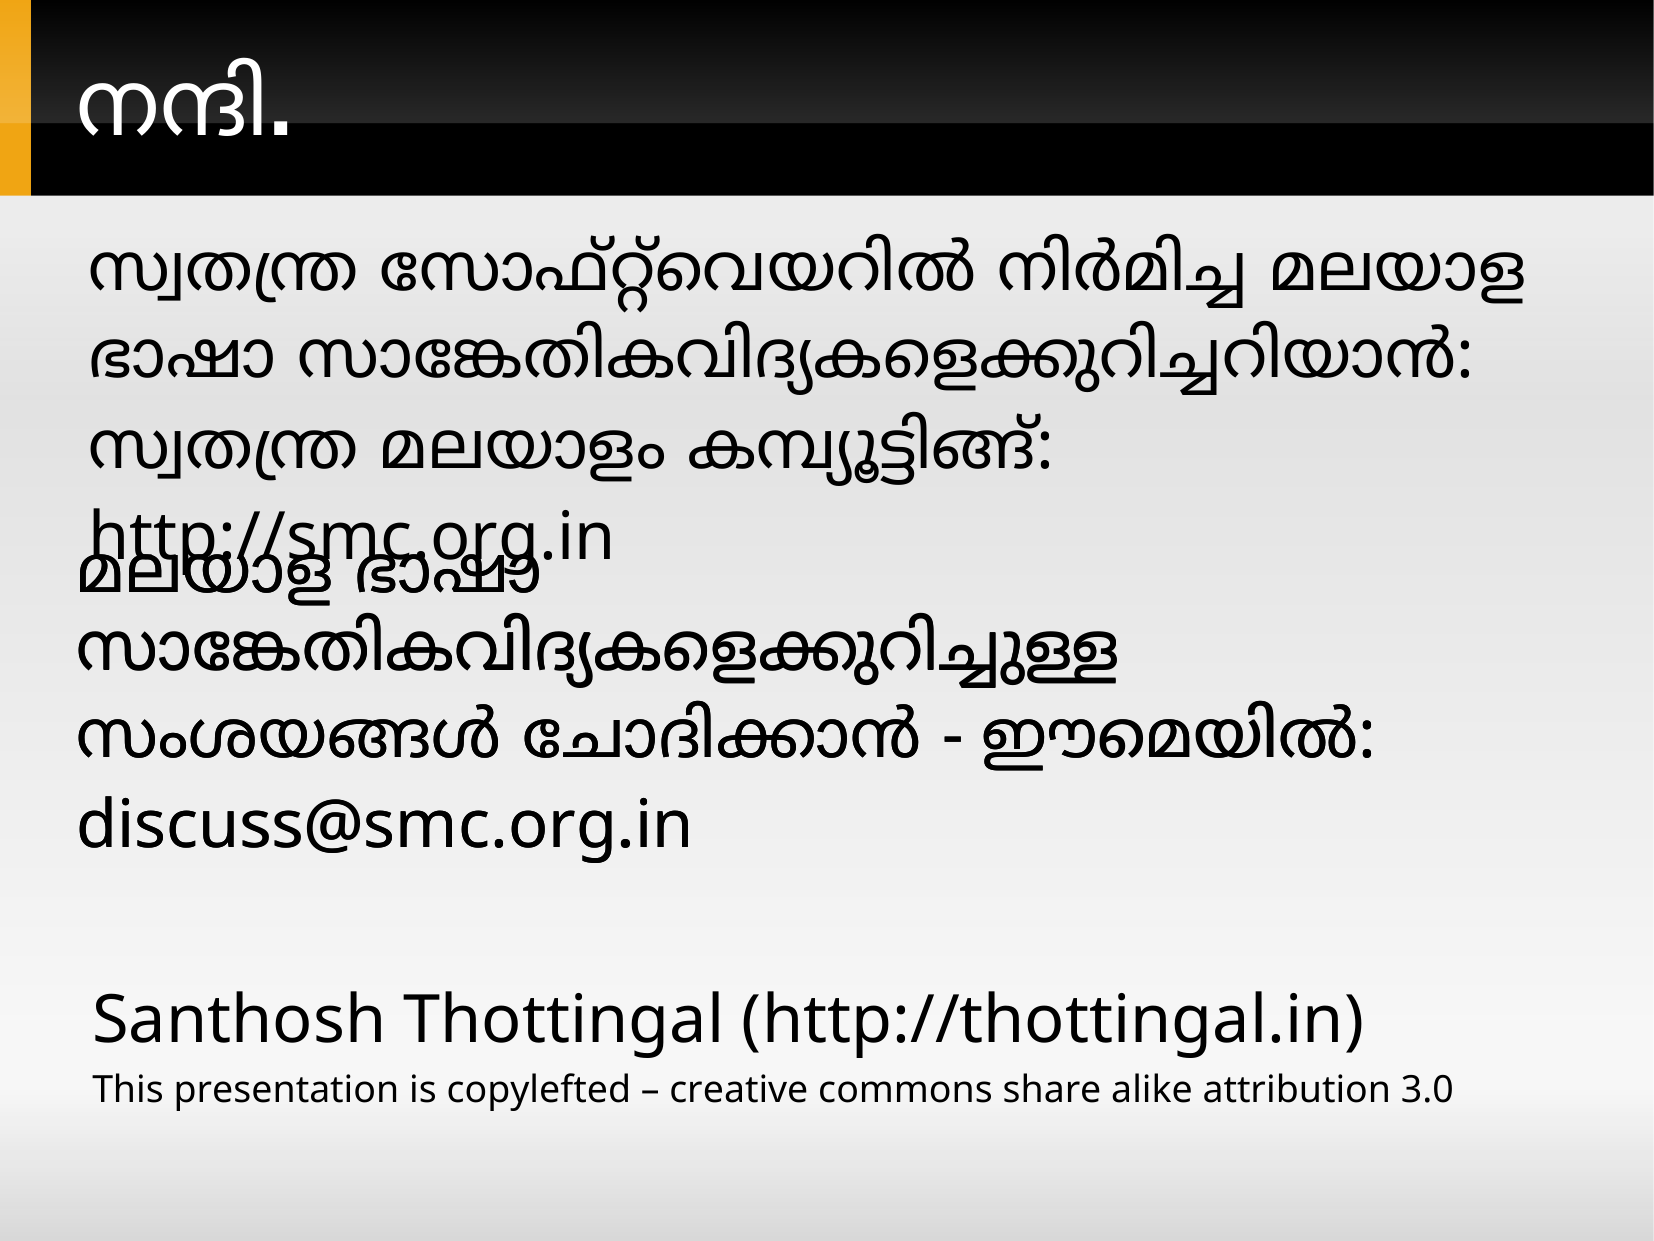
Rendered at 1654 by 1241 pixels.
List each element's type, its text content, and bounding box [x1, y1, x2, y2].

picture [0, 0, 1654, 1241]
title മലയാള ഭാഷാ സാങ്കേതികവിദ്യകളെക്കുറിച്ചുള്ള സംശയങ്ങള്‍ ചോദിക്കാന്‍ - ഈമെയില്‍: discuss@smc.org.in [76, 595, 1566, 803]
title Santhosh Thottingal (http://thottingal.in) This presentation is copylefted – creative commons share alike attribution 3.0 [92, 938, 1581, 1146]
title സ്വതന്ത്ര സോഫ്റ്റ്‌വെയറില്‍ നിര്‍മിച്ച മലയാള ഭാഷാ സാങ്കേതികവിദ്യകളെക്കുറിച്ചറിയാന്‍: സ്വതന്ത്ര മലയാളം കമ്പ്യൂട്ടിങ്ങ്: http://smc.org.in [88, 275, 1577, 532]
title നന്ദി. [76, 0, 1565, 208]
